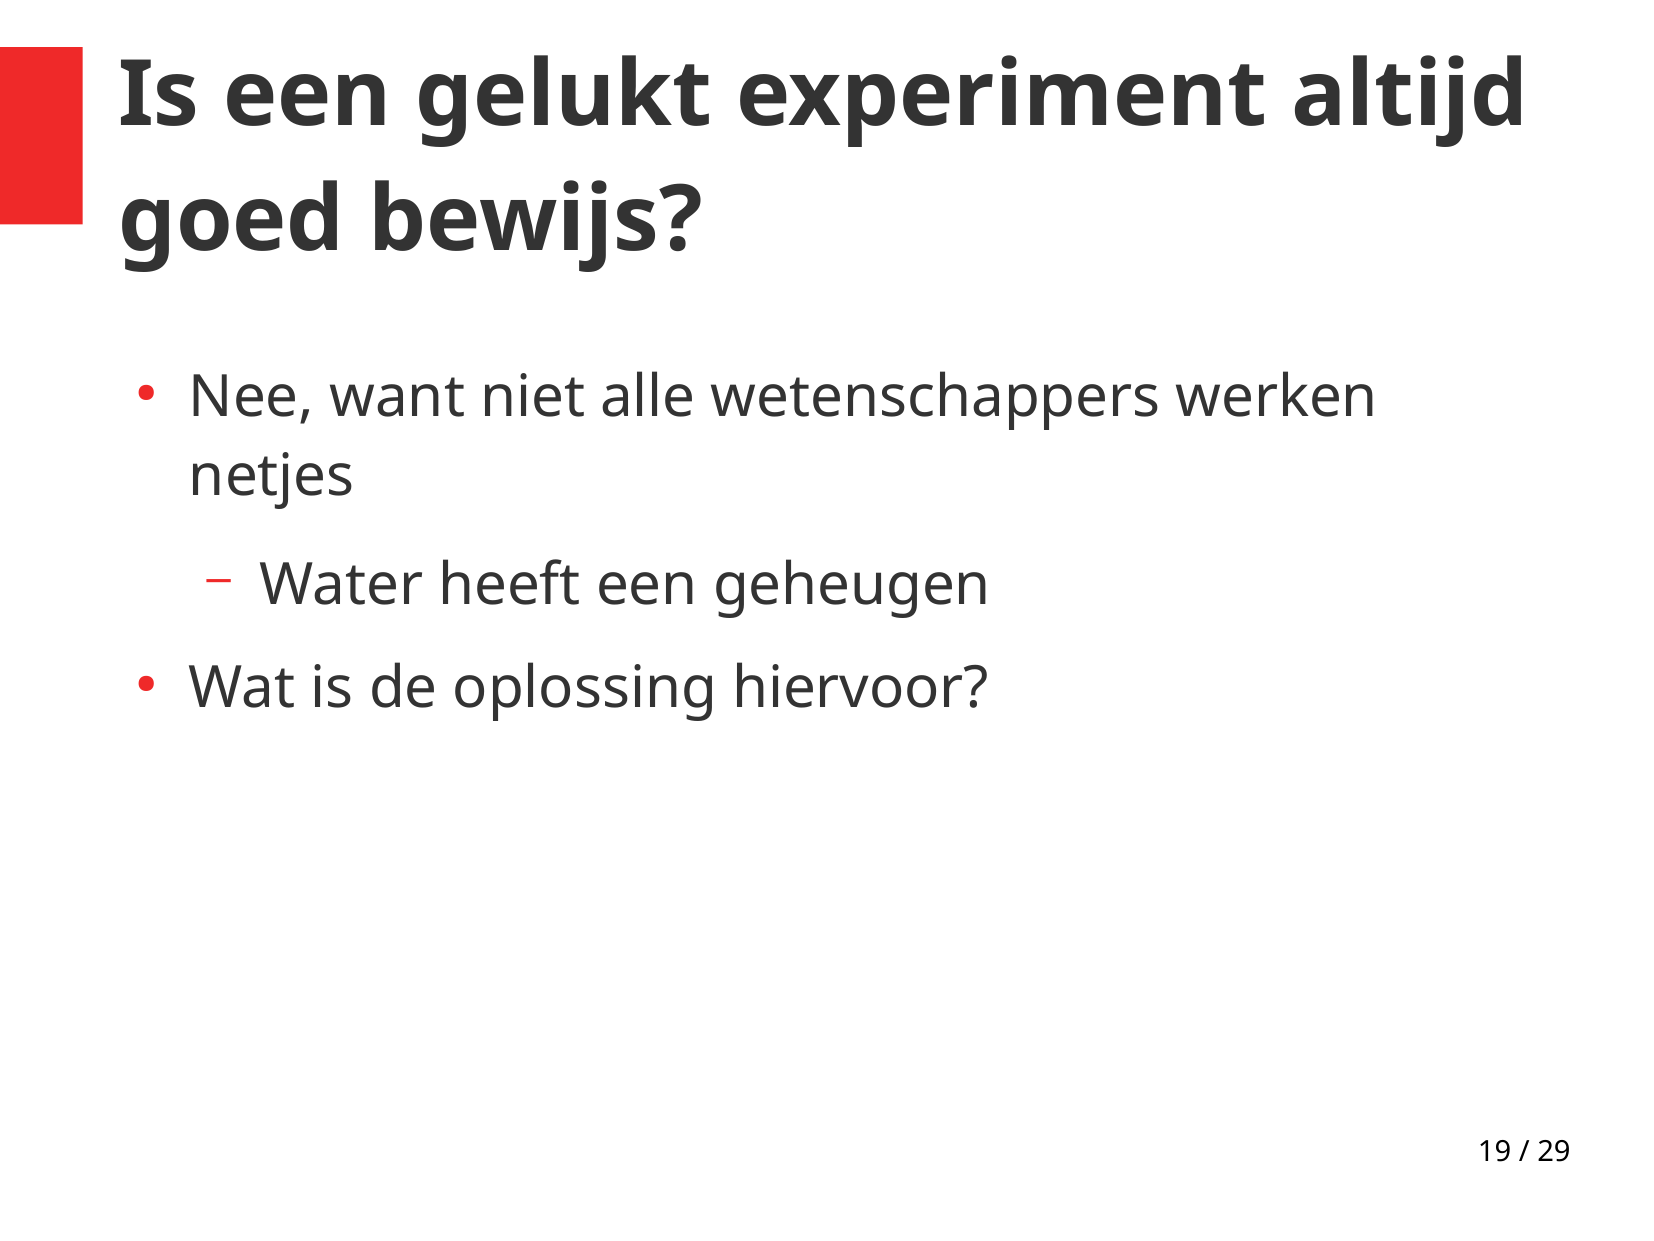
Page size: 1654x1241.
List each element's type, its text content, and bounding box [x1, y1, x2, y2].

list Nee, want niet alle wetenschappers werken netjes Water heeft een geheugen Wat is de oplossing hiervoor? [118, 354, 1536, 1074]
title Is een gelukt experiment altijd goed bewijs? [118, 27, 1571, 278]
